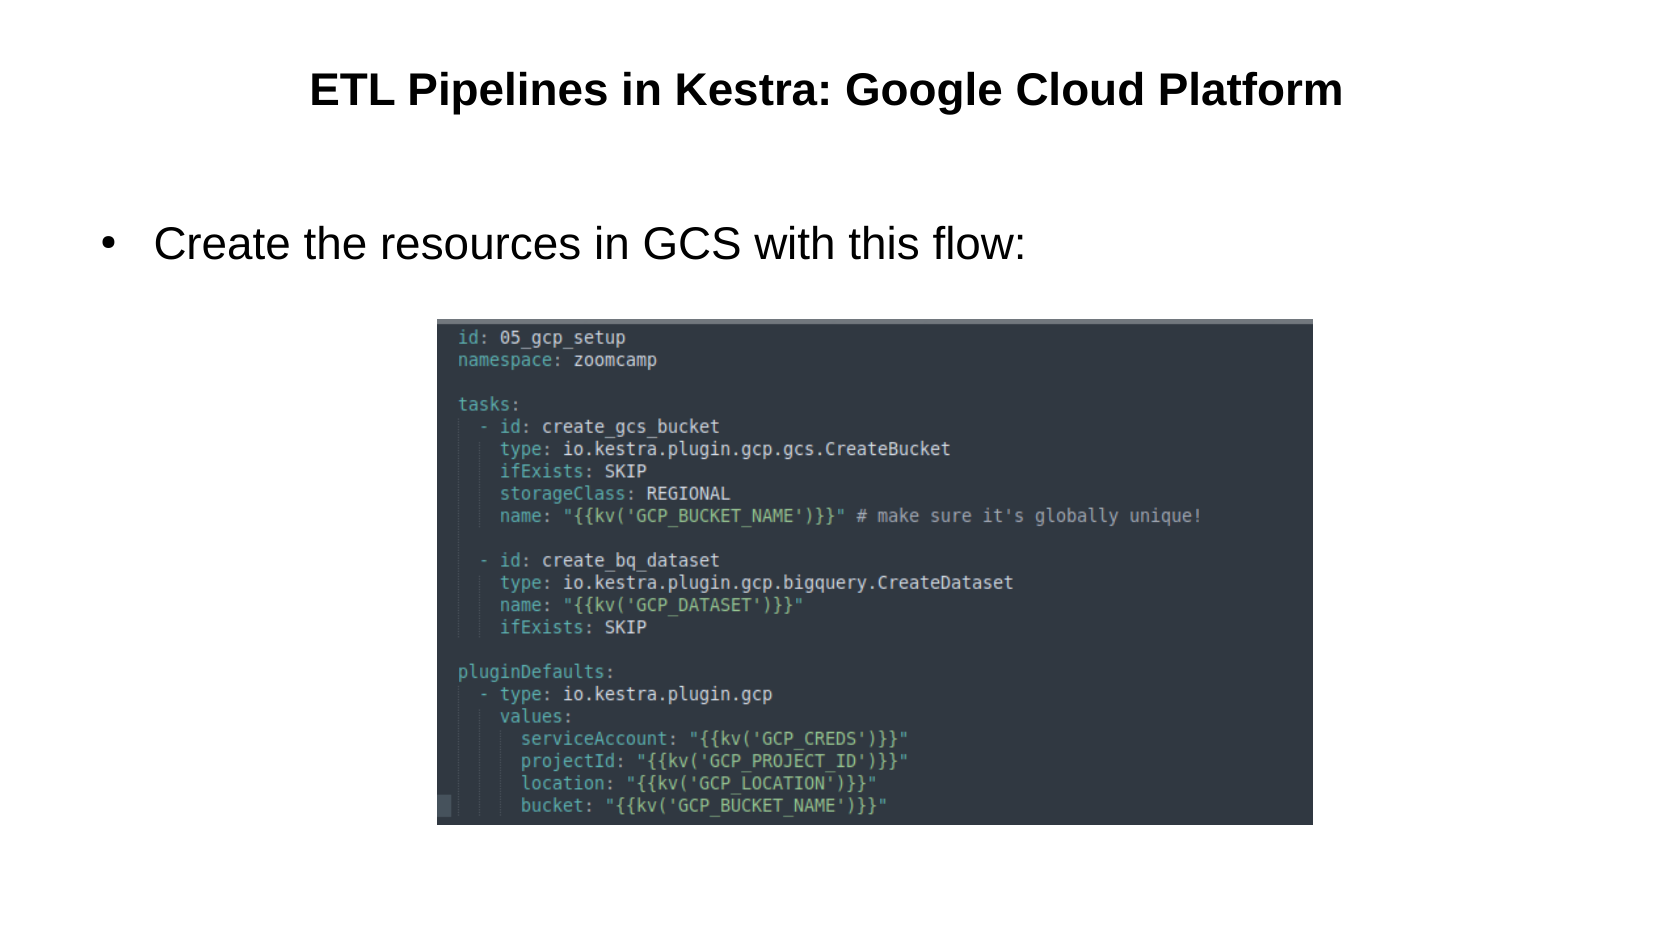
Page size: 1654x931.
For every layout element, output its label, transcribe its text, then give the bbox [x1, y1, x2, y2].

list Create the resources in GCS with this flow: [82, 217, 1571, 758]
title ETL Pipelines in Kestra: Google Cloud Platform [82, 37, 1571, 193]
picture [437, 319, 1313, 826]
